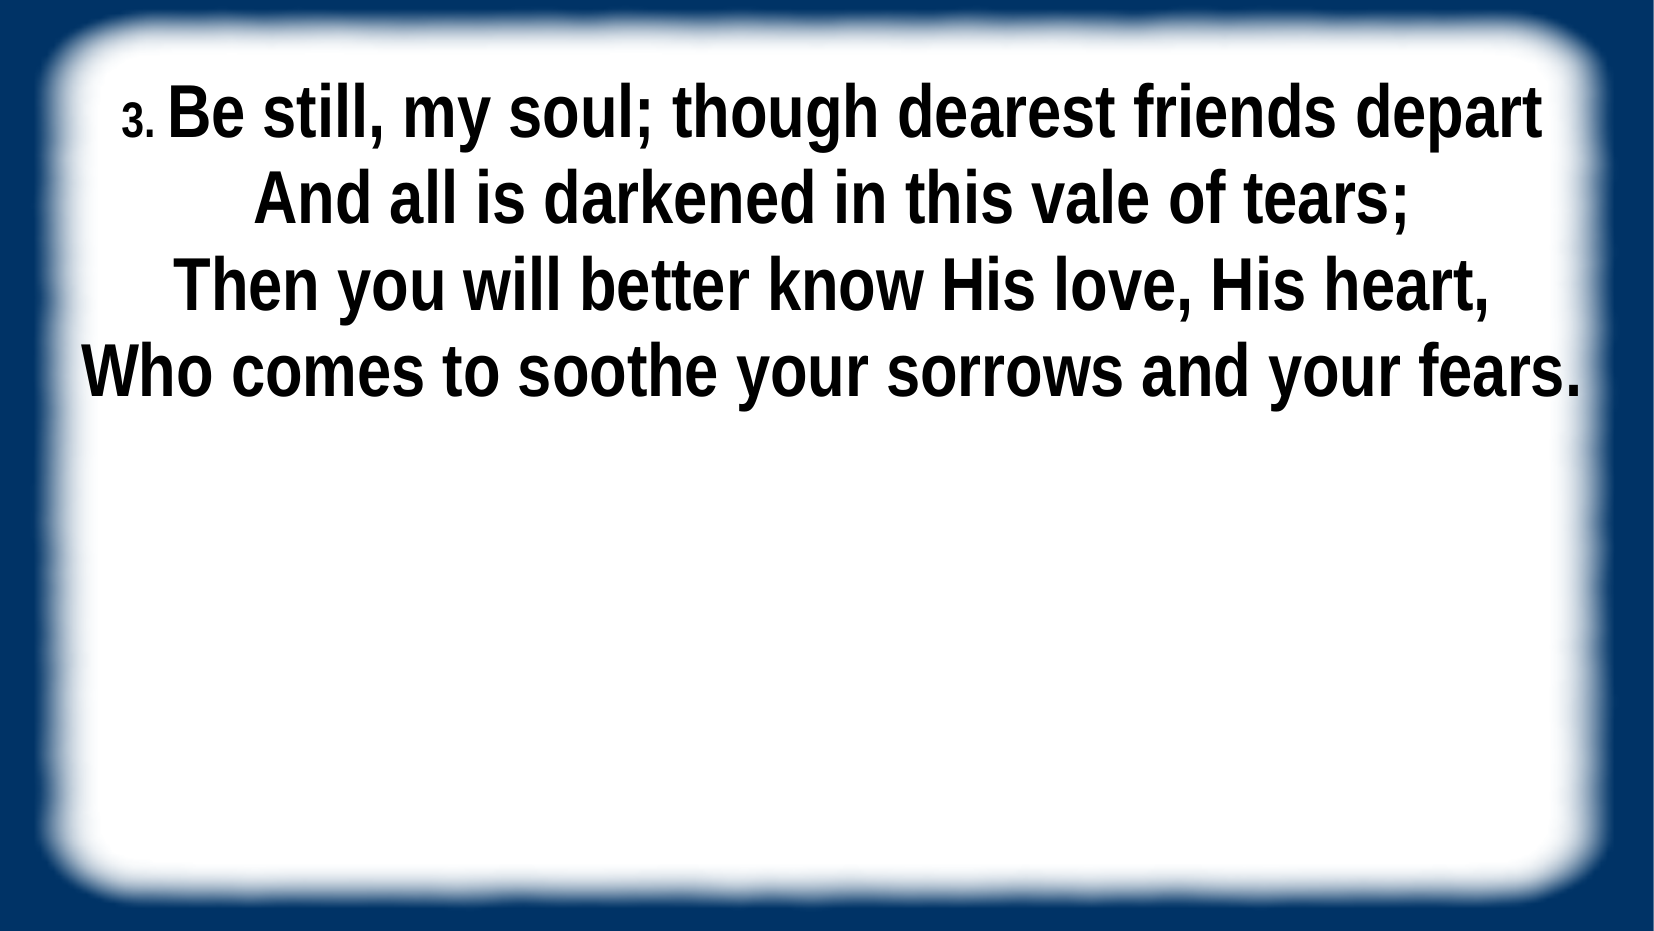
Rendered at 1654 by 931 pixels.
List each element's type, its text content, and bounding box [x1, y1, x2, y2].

picture [0, 0, 1654, 931]
text_box 3. Be still, my soul; though dearest friends depart And all is darkened in this vale of tears; Then you will better know His love, His heart, Who comes to soothe your sorrows and your fears. [60, 60, 1606, 436]
